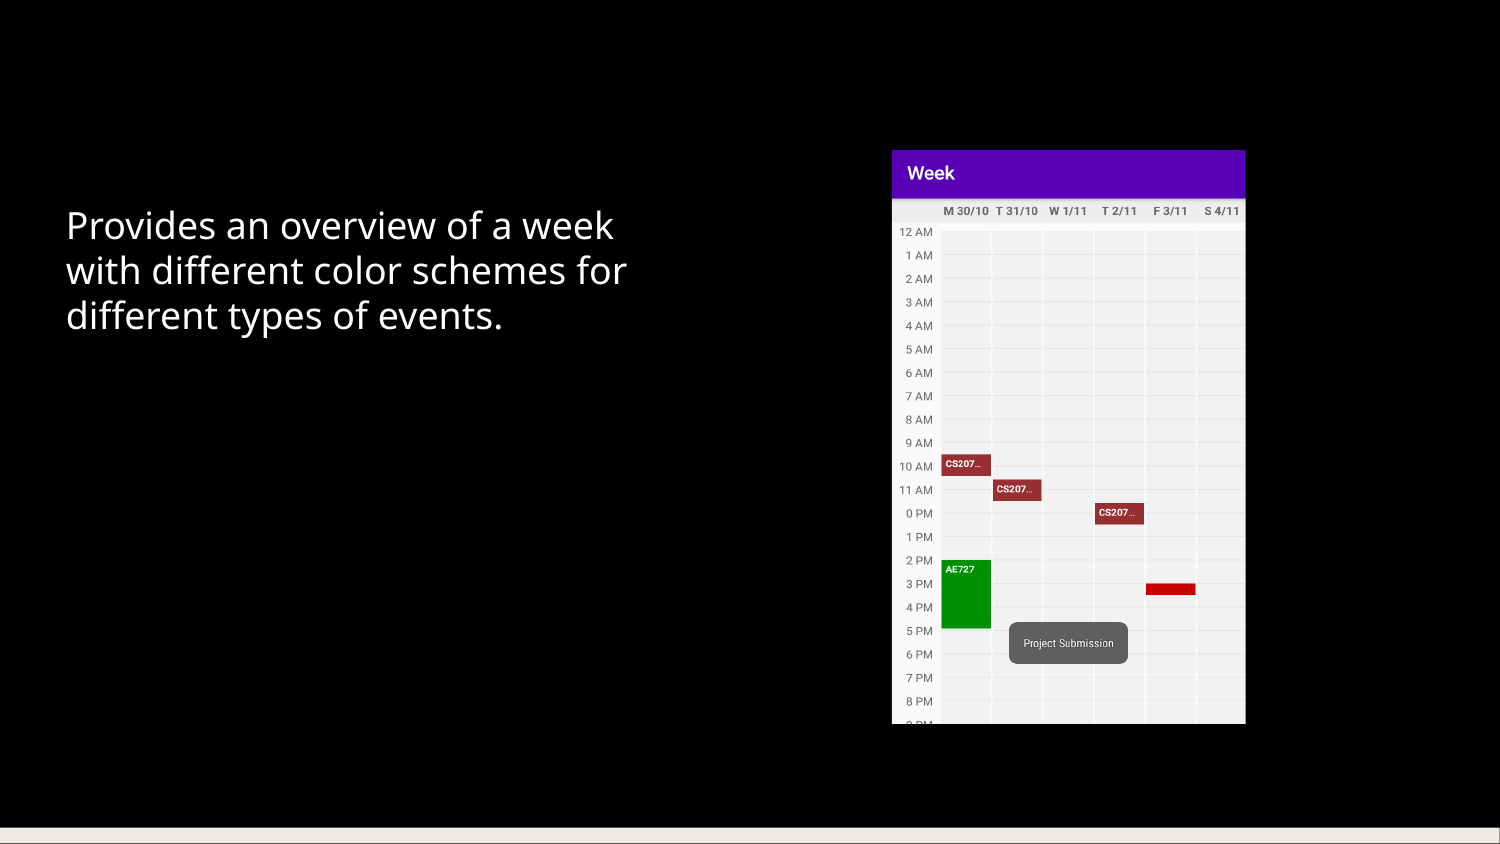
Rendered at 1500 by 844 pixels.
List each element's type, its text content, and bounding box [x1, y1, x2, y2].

text_box Provides an overview of a week with different color schemes for different types of events. [51, 186, 662, 747]
picture [891, 150, 1246, 724]
